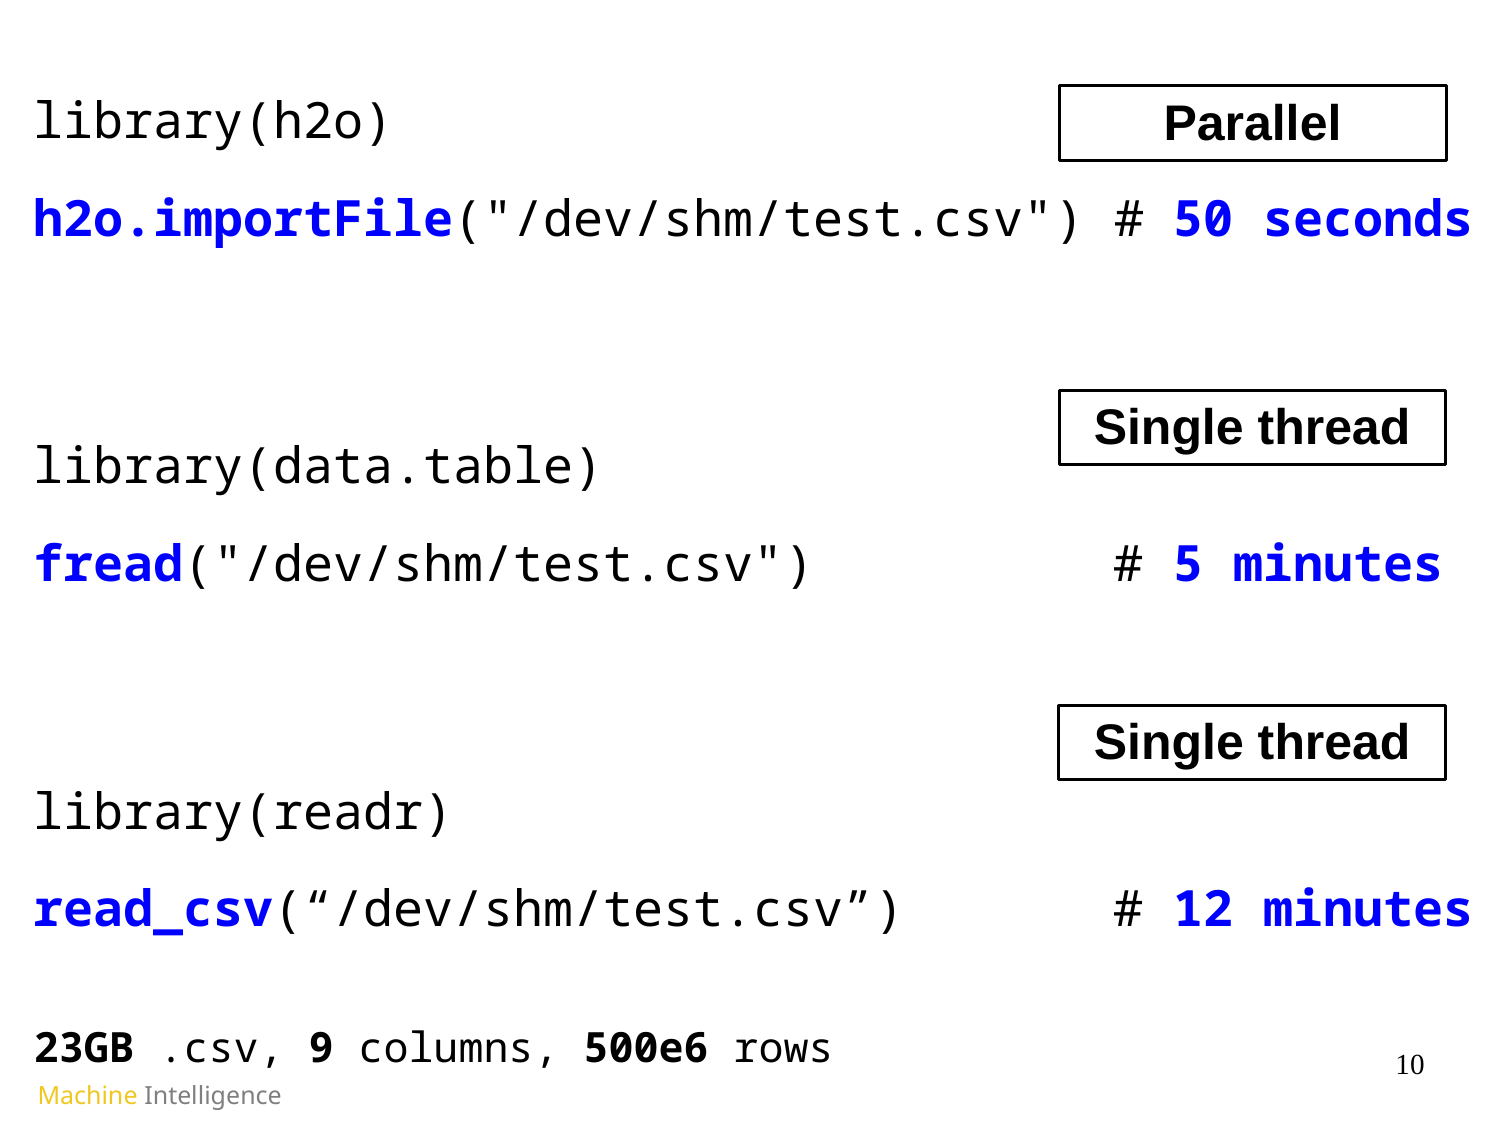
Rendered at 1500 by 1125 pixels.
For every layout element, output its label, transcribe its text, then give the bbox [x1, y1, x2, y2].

text_box Parallel [1059, 85, 1447, 161]
list library(h2o) h2o.importFile("/dev/shm/test.csv") # 50 seconds library(data.table) fread("/dev/shm/test.csv") # 5 minutes library(readr) read_csv(“/dev/shm/test.csv”) # 12 minutes 23GB .csv, 9 columns, 500e6 rows [1426, 85, 1489, 988]
text_box [75, 132, 1426, 996]
text_box Single thread [1059, 390, 1446, 465]
list library(h2o) h2o.importFile("/dev/shm/test.csv") # 50 seconds library(data.table) fread("/dev/shm/test.csv") # 5 minutes library(readr) read_csv(“/dev/shm/test.csv”) # 12 minutes 23GB .csv, 9 columns, 500e6 rows [33, 85, 1058, 988]
text_box Single thread [1058, 705, 1446, 780]
